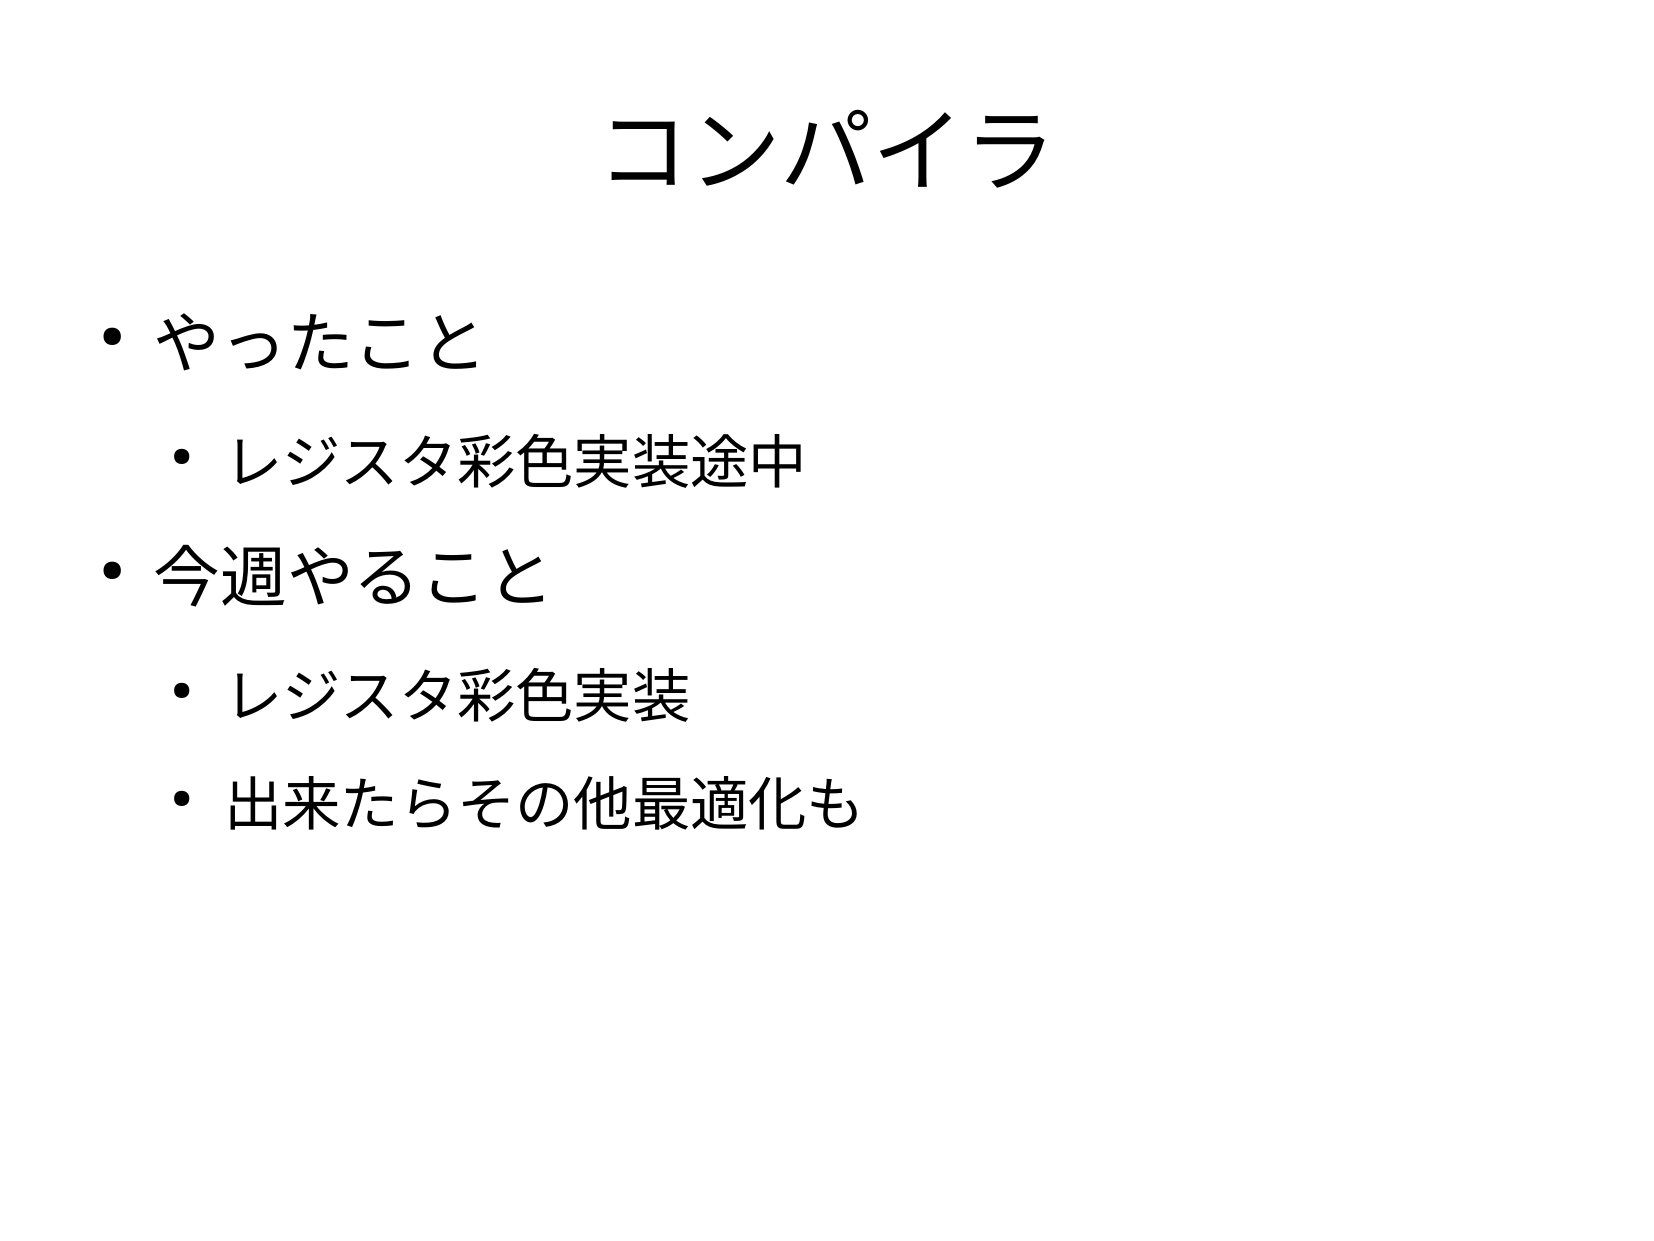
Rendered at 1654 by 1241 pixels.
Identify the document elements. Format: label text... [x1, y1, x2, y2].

list やったこと レジスタ彩色実装途中 今週やること レジスタ彩色実装 出来たらその他最適化も [82, 290, 1571, 1109]
title コンパイラ [82, 49, 1571, 257]
